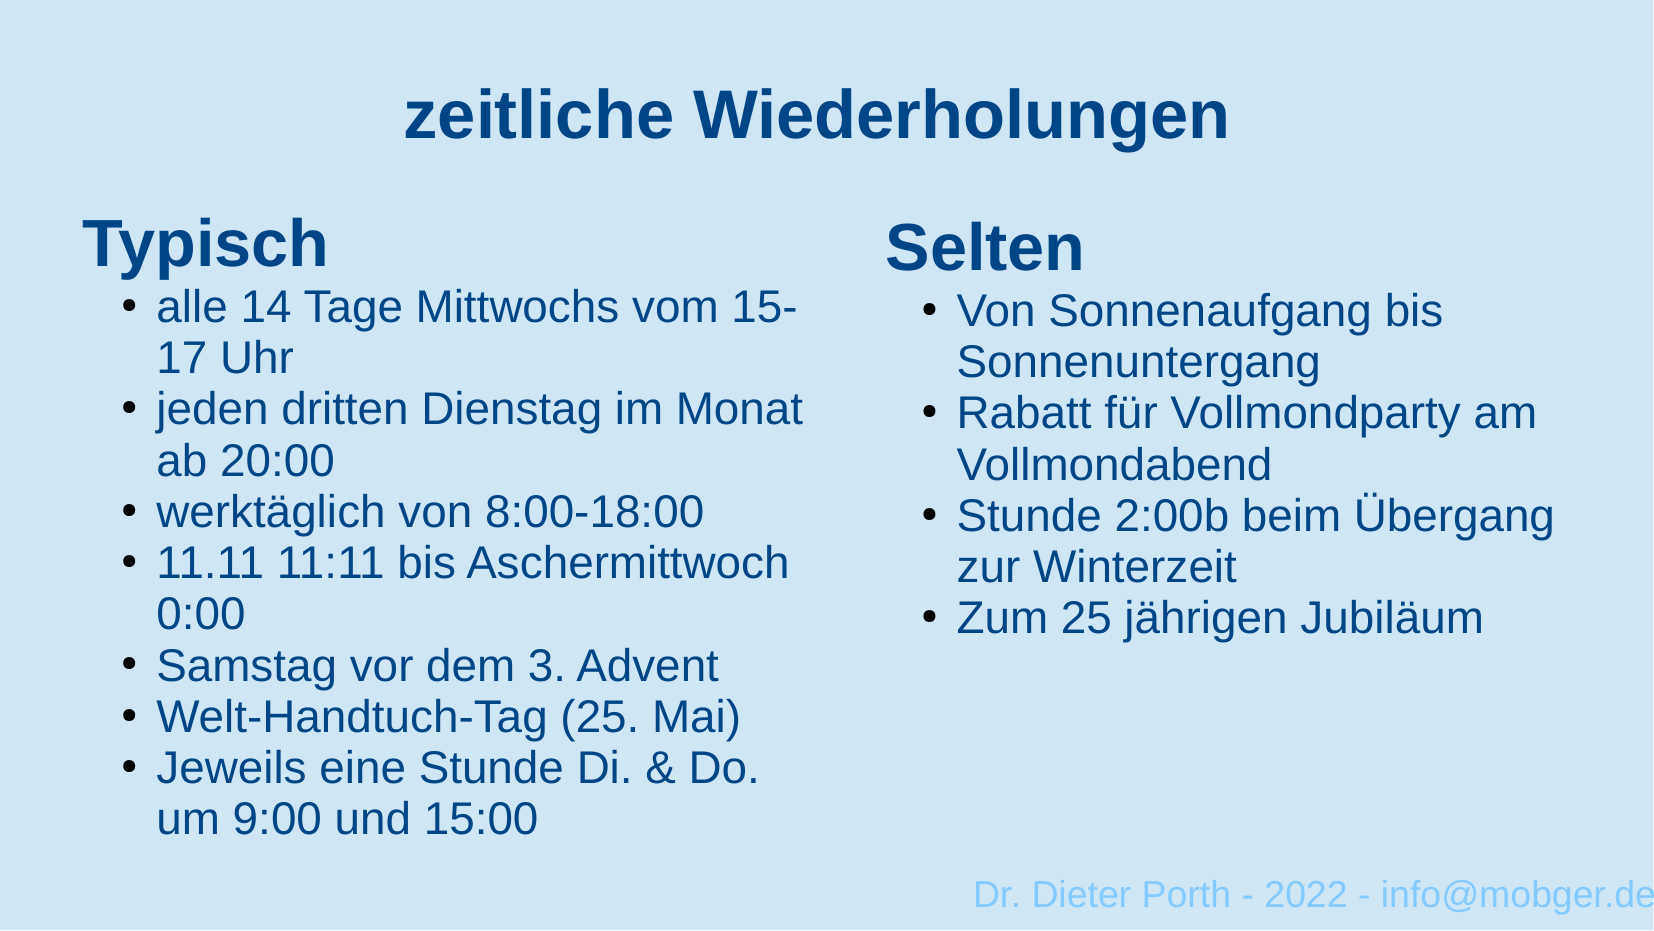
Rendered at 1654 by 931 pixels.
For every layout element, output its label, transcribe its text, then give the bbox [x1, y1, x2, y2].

title Dr. Dieter Porth - 2022 - info@mobger.de [958, 859, 1654, 931]
text_box Selten Von Sonnenaufgang bis Sonnenuntergang Rabatt für Vollmondparty am Vollmondabend Stunde 2:00b beim Übergang zur Winterzeit Zum 25 jährigen Jubiläum [885, 210, 1607, 644]
subtitle Typisch alle 14 Tage Mittwochs vom 15-17 Uhr jeden dritten Dienstag im Monat ab 20:00 werktäglich von 8:00-18:00 11.11 11:11 bis Aschermittwoch 0:00 Samstag vor dem 3. Advent Welt-Handtuch-Tag (25. Mai) Jeweils eine Stunde Di. & Do. um 9:00 und 15:00 [82, 193, 815, 886]
title zeitliche Wiederholungen [82, 37, 1571, 193]
